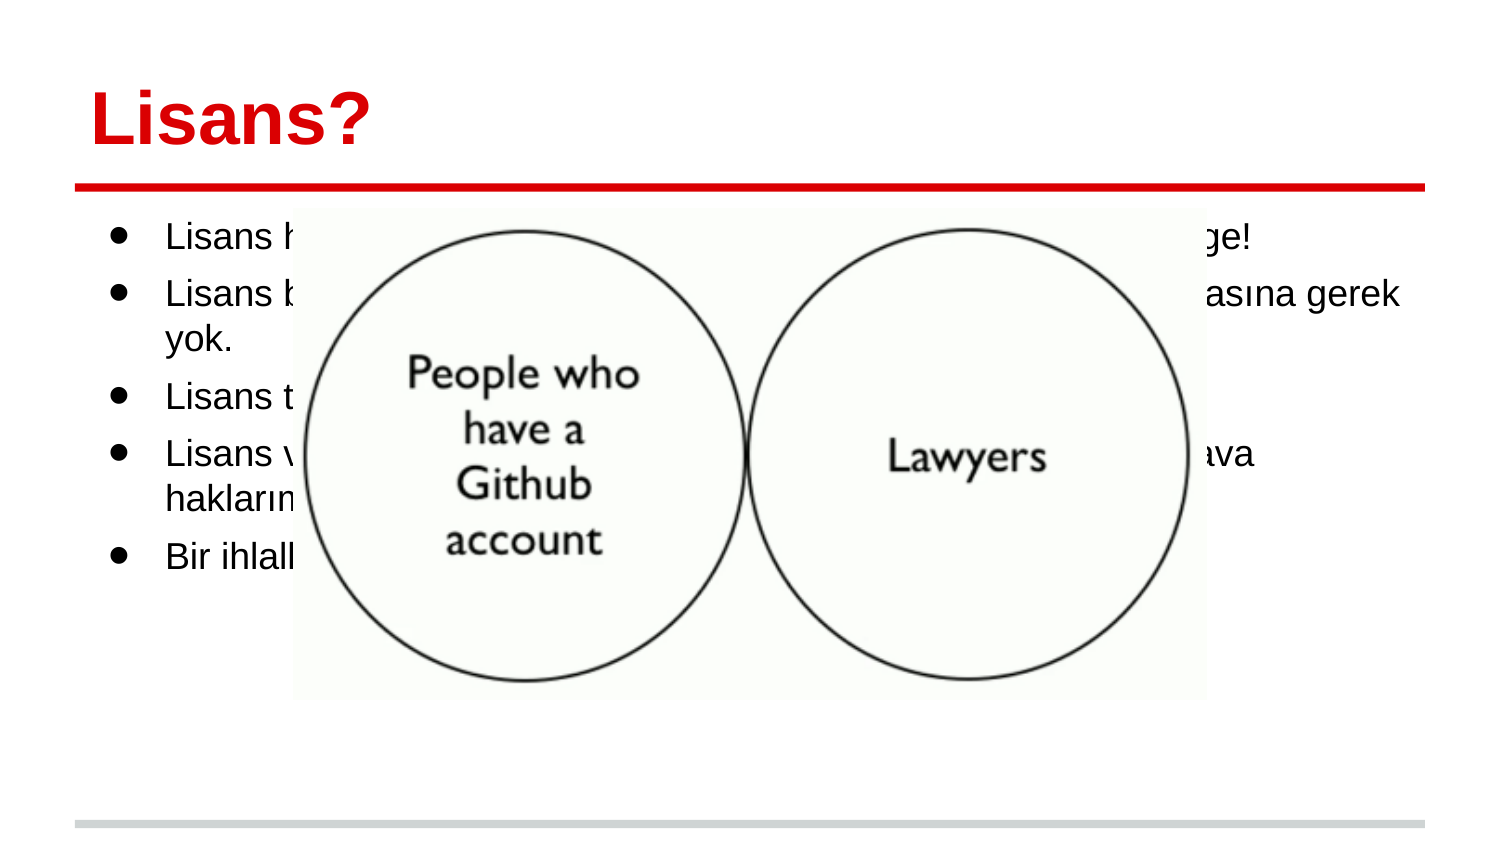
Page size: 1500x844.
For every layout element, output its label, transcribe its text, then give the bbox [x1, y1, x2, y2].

title Lisans? [75, 33, 1425, 175]
list Lisans hem teknik hem hukuki içeriği olan kendine özgü bir belge! Lisans bir sözleşme değil. Bu yüzden tarafların lisansı imzalamasına gerek yok. Lisans temel olarak “tek taraflı bir irade beyanı” Lisans veren lisansa uyduğun sürece fikri mülkiyetten doğan dava haklarımı sana karşı kullanmayacağım garantisi vermekte. Bir ihlalle karşılaşırsanız elinizdeki lisans geçerli! [75, 196, 1425, 808]
picture [293, 208, 1207, 700]
